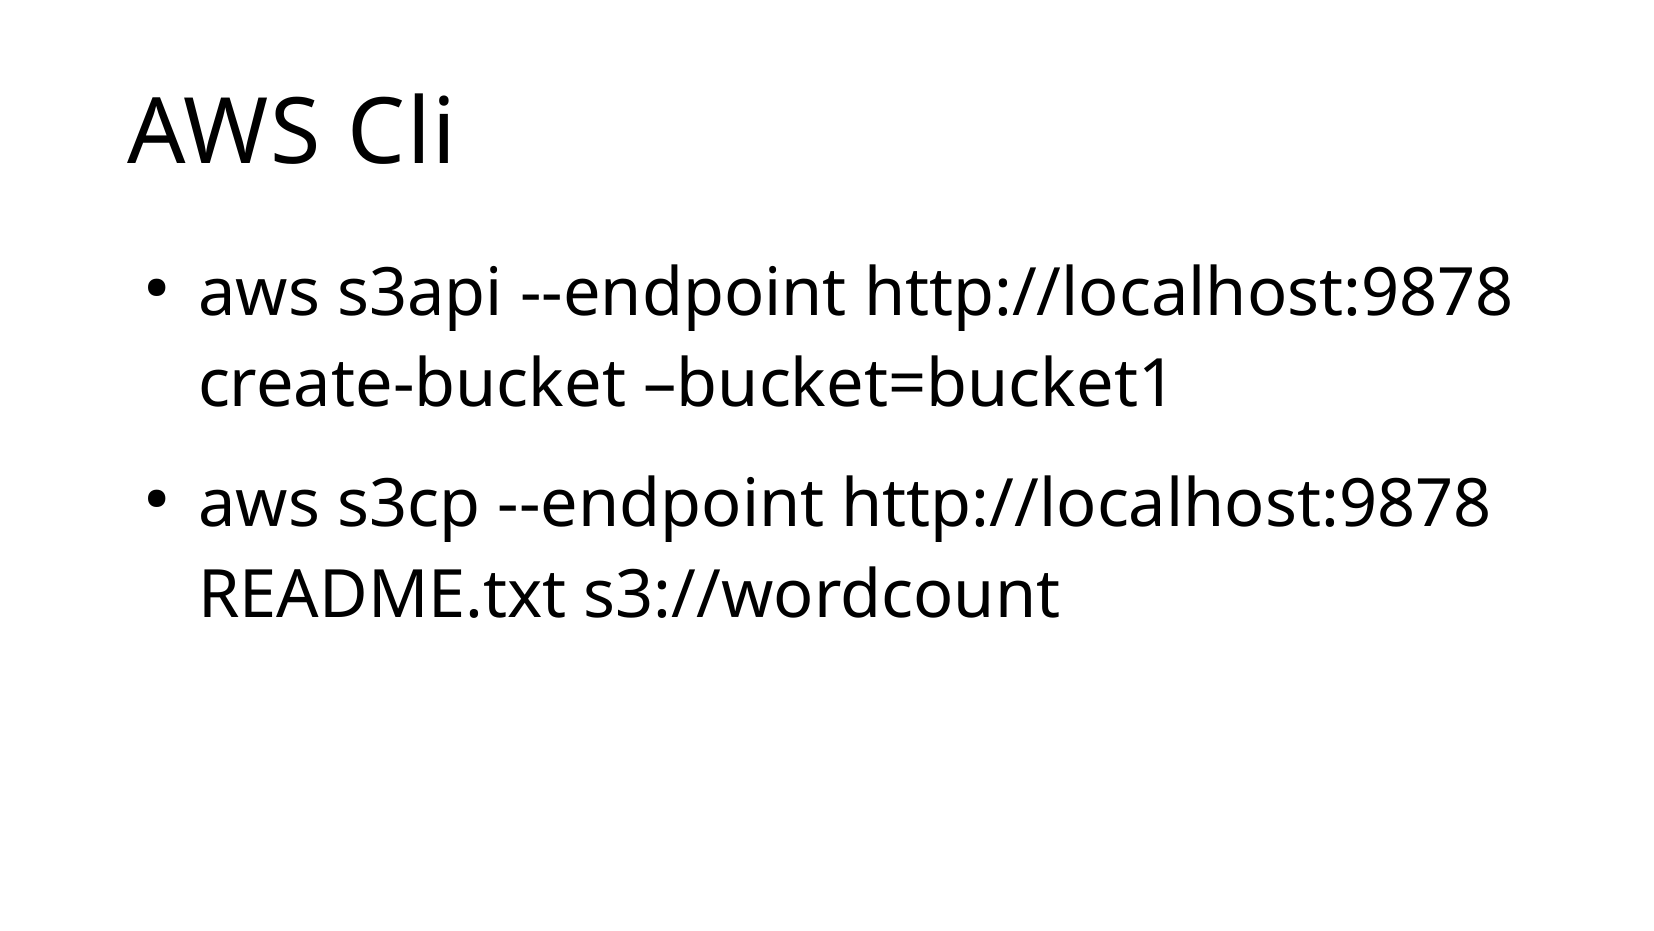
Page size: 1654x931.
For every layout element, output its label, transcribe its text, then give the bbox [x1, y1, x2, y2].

title AWS Cli [127, 69, 1654, 187]
list aws s3api --endpoint http://localhost:9878 create-bucket –bucket=bucket1 aws s3cp --endpoint http://localhost:9878 README.txt s3://wordcount [127, 244, 1527, 784]
